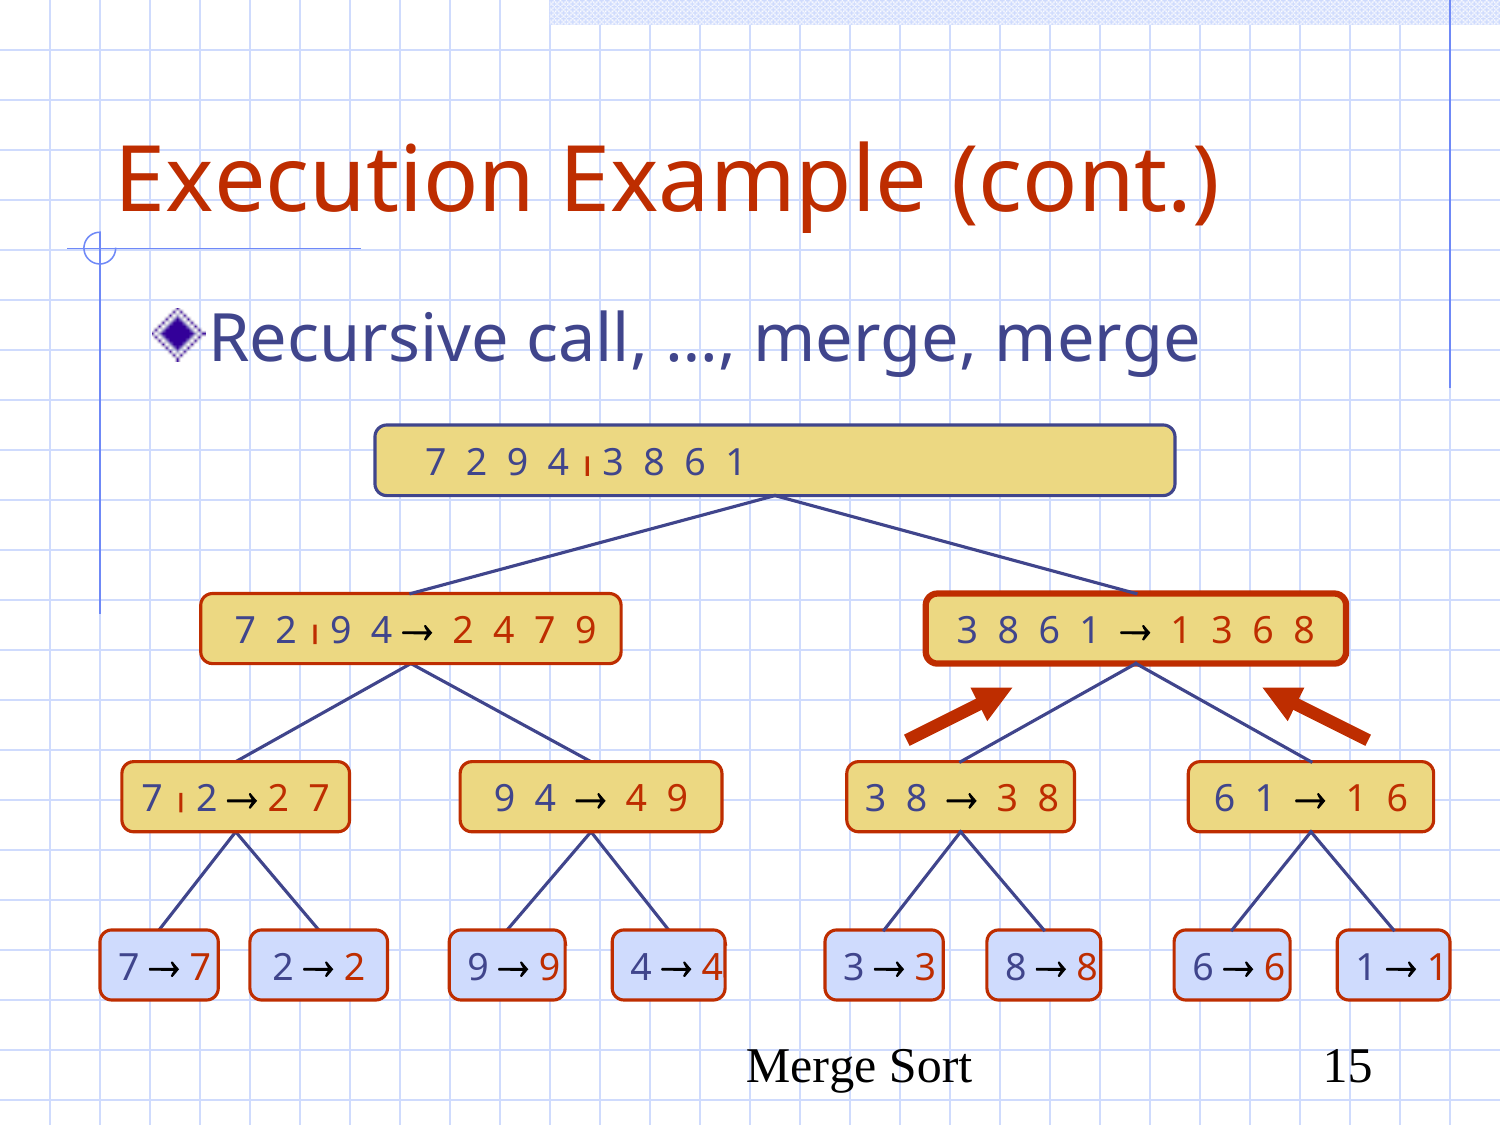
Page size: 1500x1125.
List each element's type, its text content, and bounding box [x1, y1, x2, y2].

picture [1451, 0, 1500, 25]
text_box 9 4  4 9 [460, 761, 722, 832]
text_box 2  2 [249, 929, 388, 1001]
text_box 8  8 [986, 929, 1101, 1001]
text_box 7  2  2 7 [121, 761, 350, 832]
list Recursive call, …, merge, merge [137, 287, 1413, 400]
text_box 6  6 [1174, 929, 1291, 1001]
text_box 7 2  9 4  2 4 7 9 [200, 593, 622, 664]
text_box 3 8 6 1  1 3 6 8 [925, 593, 1347, 664]
text_box 7 2 9 4  3 8 6 1  1 2 3 4 6 7 8 9 [374, 424, 1176, 496]
text_box 1  1 [1337, 929, 1450, 1001]
title Execution Example (cont.) [99, 49, 1375, 238]
text_box 9  9 [449, 929, 566, 1001]
text_box 7  7 [99, 929, 219, 1001]
text_box 3  3 [825, 929, 944, 1001]
text_box 6 1  1 6 [1188, 761, 1434, 832]
text_box 4  4 [612, 929, 726, 1001]
text_box 3 8  3 8 [846, 761, 1075, 832]
picture [549, 0, 1449, 25]
